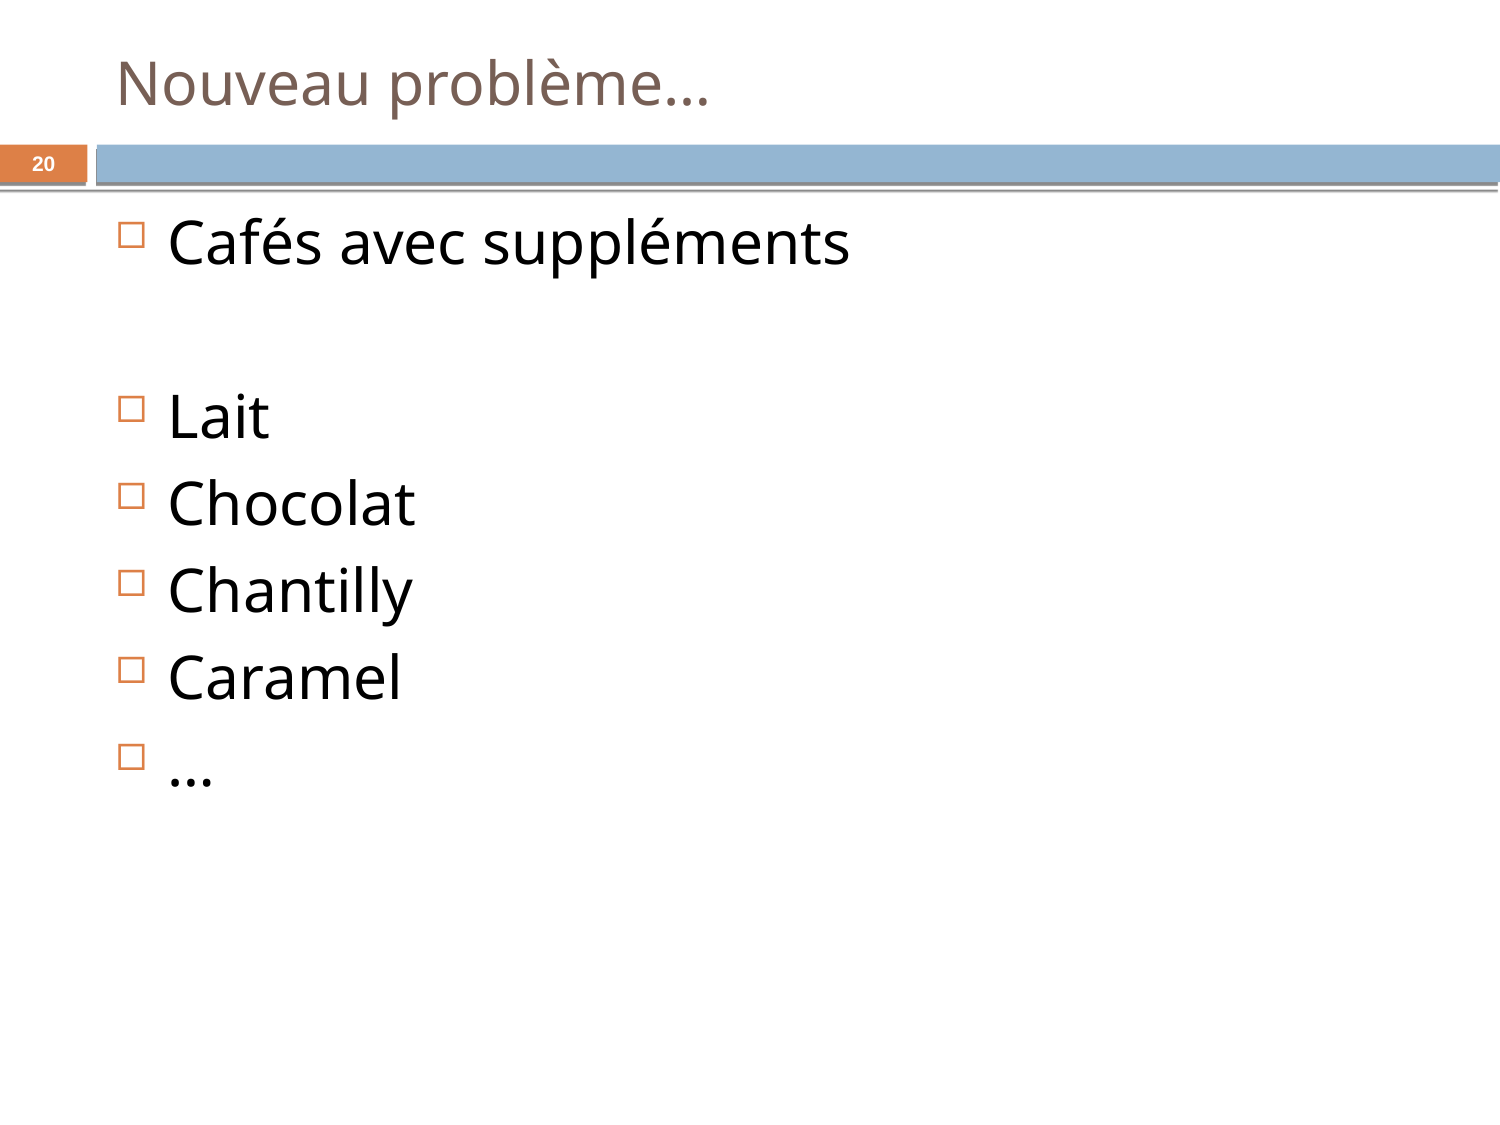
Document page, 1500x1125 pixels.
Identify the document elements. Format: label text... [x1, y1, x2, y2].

title Nouveau problème… [100, 37, 1438, 126]
slide_number <numéro> [0, 143, 88, 184]
list Cafés avec suppléments Lait Chocolat Chantilly Caramel … [100, 196, 1438, 1000]
